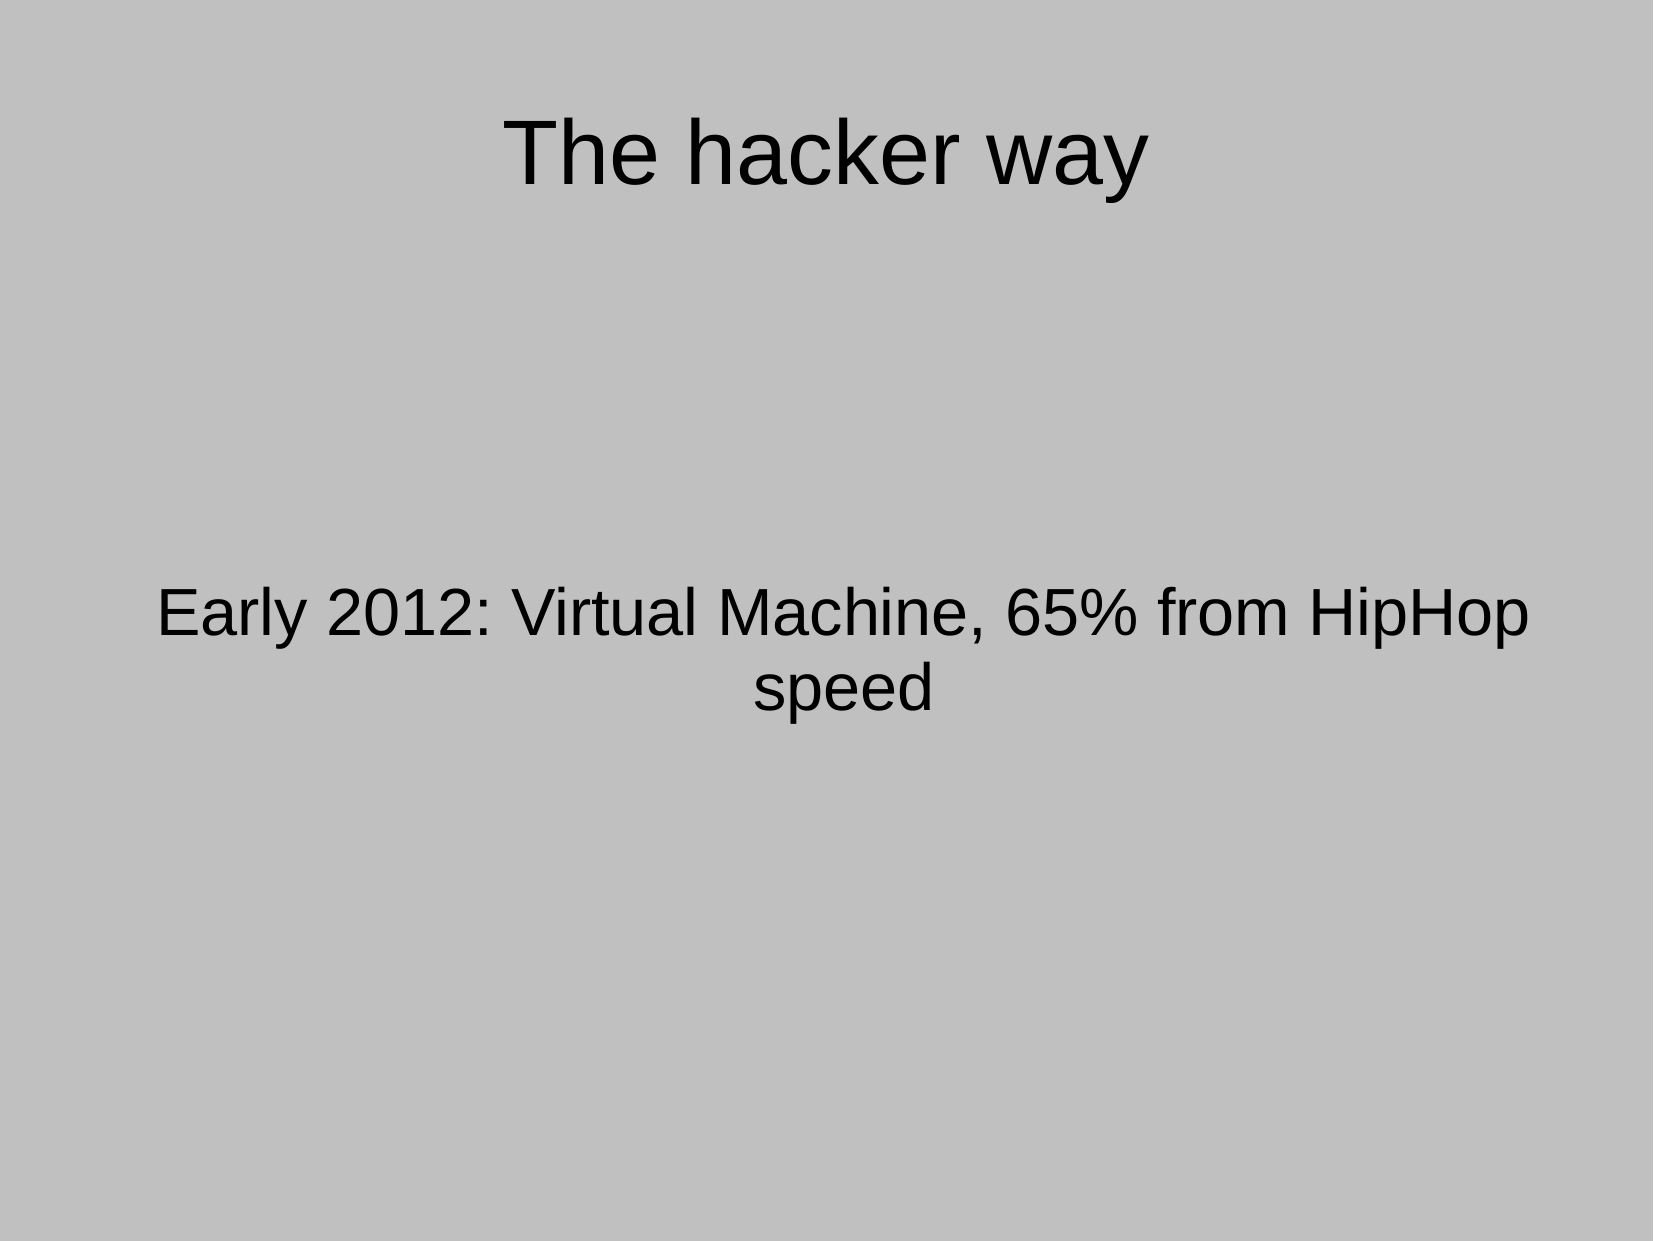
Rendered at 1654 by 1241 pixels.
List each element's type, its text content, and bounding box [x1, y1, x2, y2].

title The hacker way [82, 49, 1571, 257]
subtitle Early 2012: Virtual Machine, 65% from HipHop speed [82, 290, 1571, 1010]
